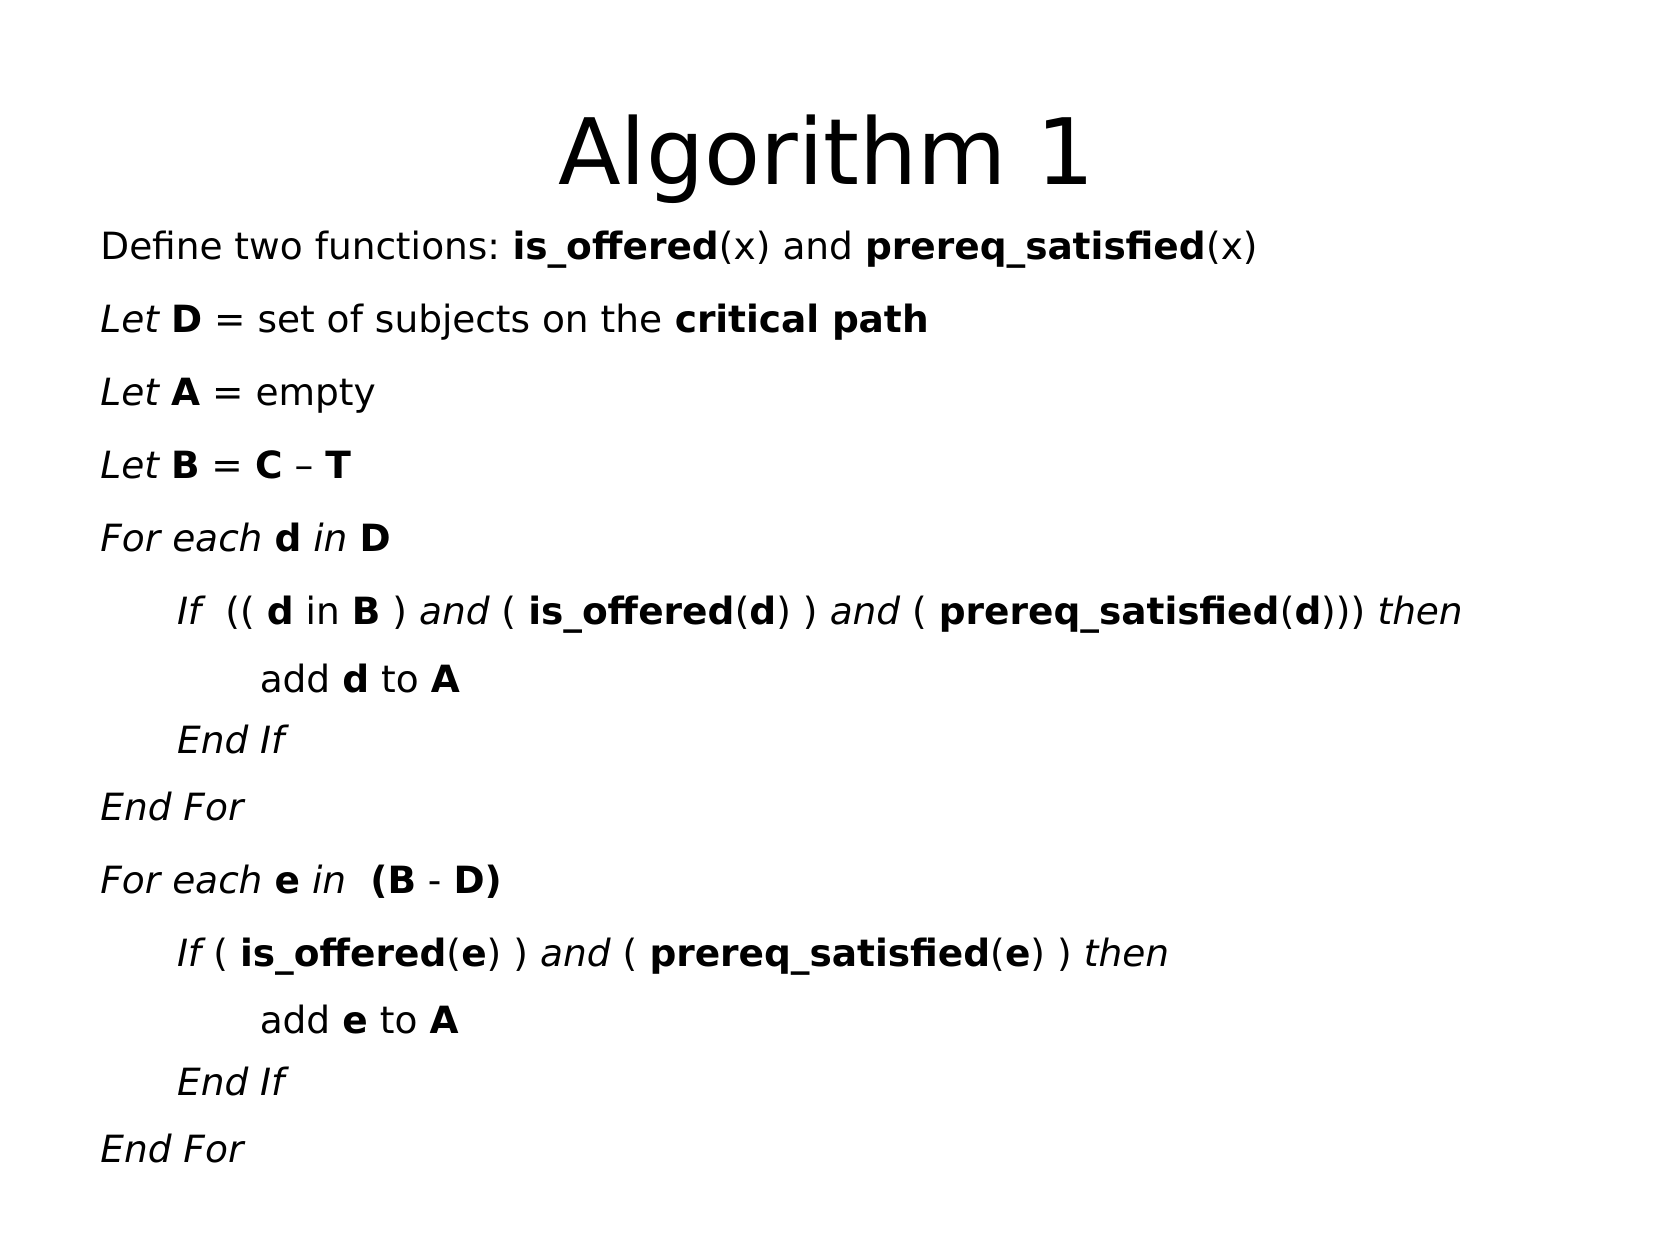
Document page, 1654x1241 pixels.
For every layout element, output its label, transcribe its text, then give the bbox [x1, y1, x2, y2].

title Algorithm 1 [82, 49, 1571, 225]
list Define two functions: is_offered(x) and prereq_satisfied(x) Let D = set of subjects on the critical path Let A = empty Let B = C – T For each d in D If (( d in B ) and ( is_offered(d) ) and ( prereq_satisfied(d))) then add d to A End If End For For each e in (B - D) If ( is_offered(e) ) and ( prereq_satisfied(e) ) then add e to A End If End For [82, 225, 1571, 1241]
